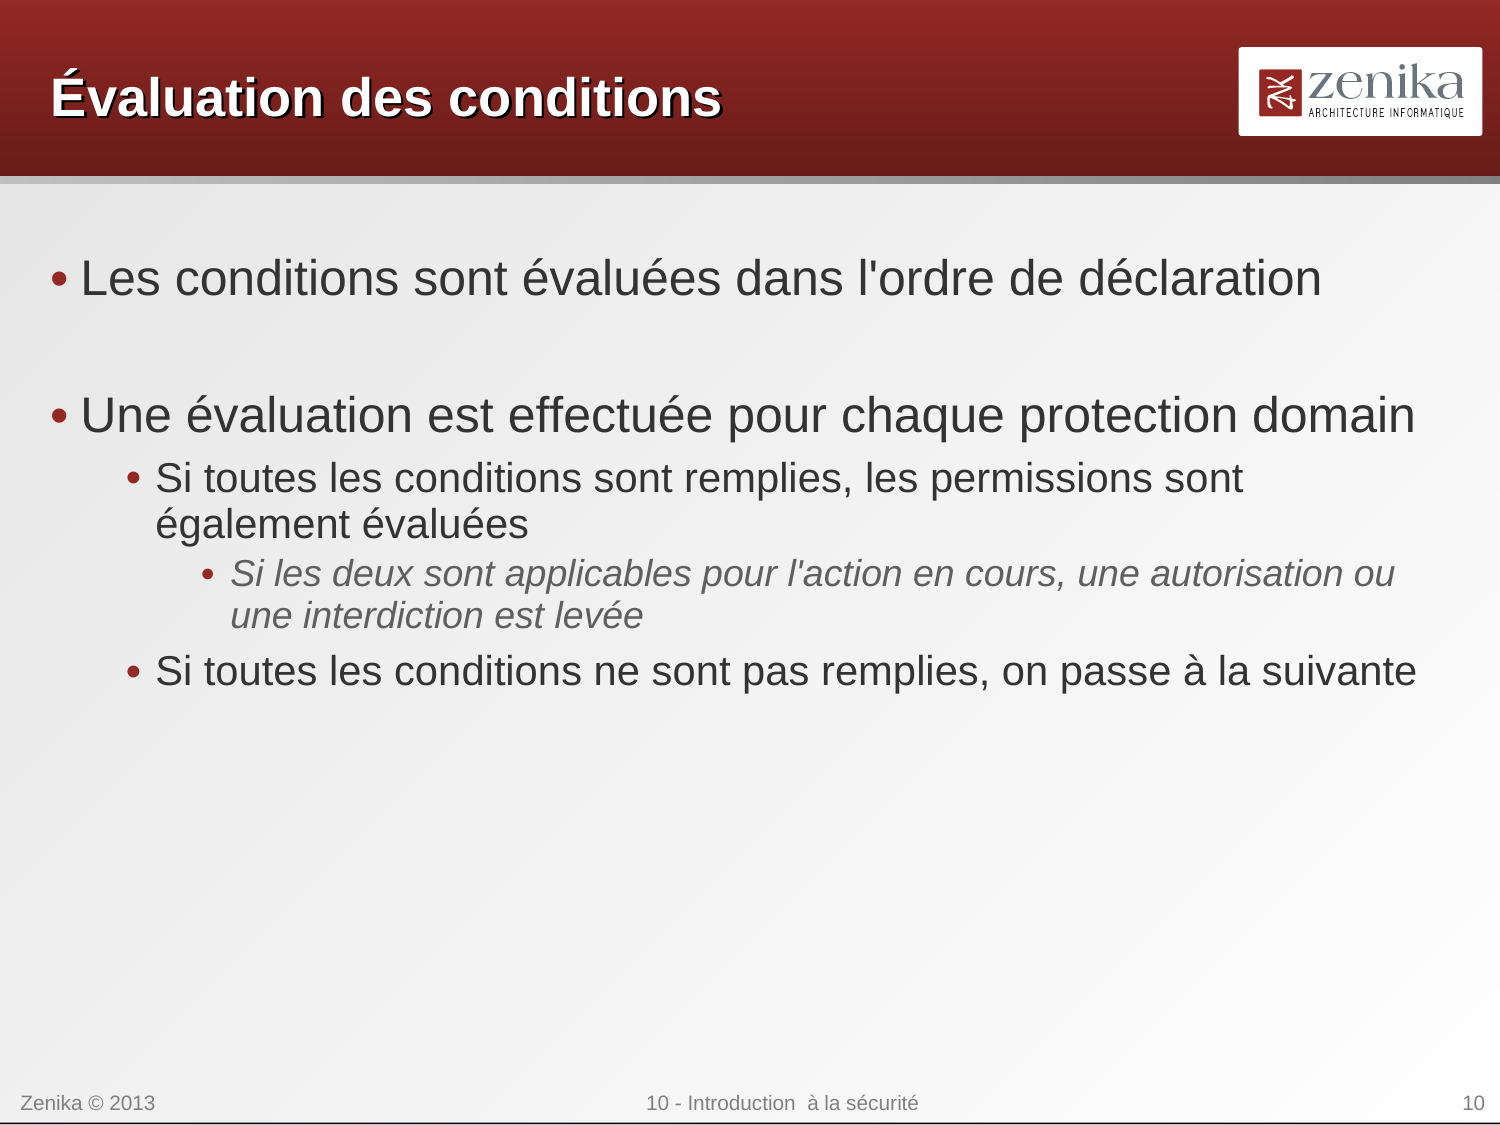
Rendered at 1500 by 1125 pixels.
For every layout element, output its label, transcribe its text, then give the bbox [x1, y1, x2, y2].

title Évaluation des conditions [50, 22, 1206, 172]
list Les conditions sont évaluées dans l'ordre de déclaration Une évaluation est effectuée pour chaque protection domain Si toutes les conditions sont remplies, les permissions sont également évaluées Si les deux sont applicables pour l'action en cours, une autorisation ou une interdiction est levée Si toutes les conditions ne sont pas remplies, on passe à la suivante [50, 249, 1435, 1064]
picture [1257, 58, 1464, 125]
